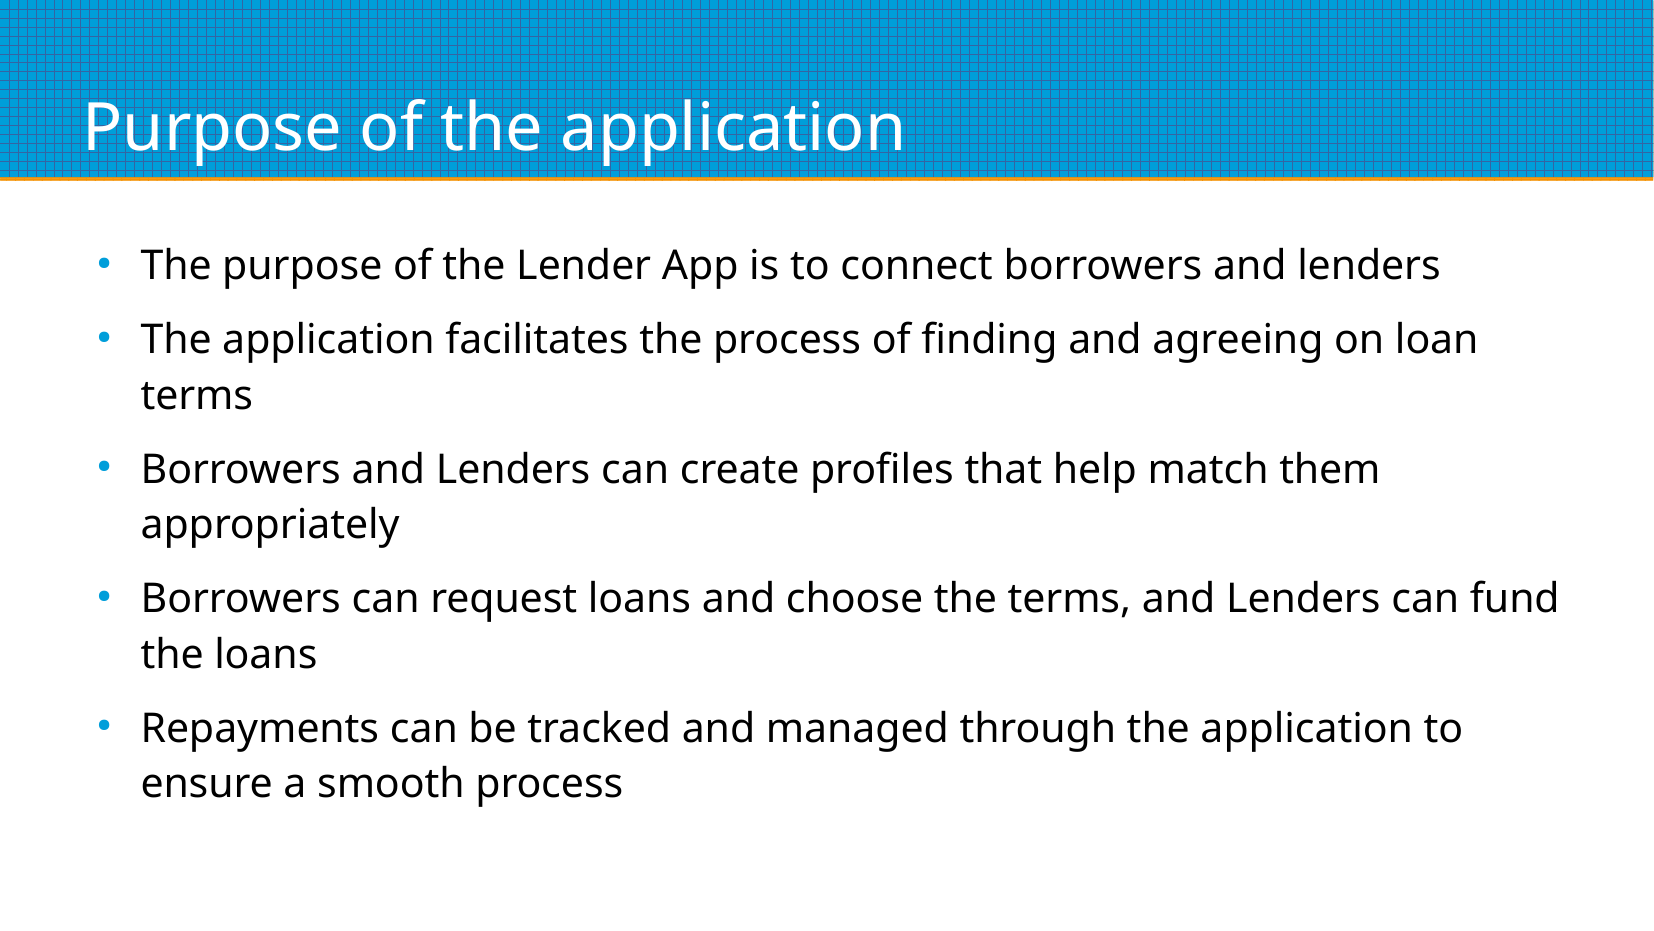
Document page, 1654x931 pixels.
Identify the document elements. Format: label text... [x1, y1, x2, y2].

title Purpose of the application [82, 14, 1571, 171]
list The purpose of the Lender App is to connect borrowers and lenders The application facilitates the process of finding and agreeing on loan terms Borrowers and Lenders can create profiles that help match them appropriately Borrowers can request loans and choose the terms, and Lenders can fund the loans Repayments can be tracked and managed through the application to ensure a smooth process [82, 236, 1563, 811]
